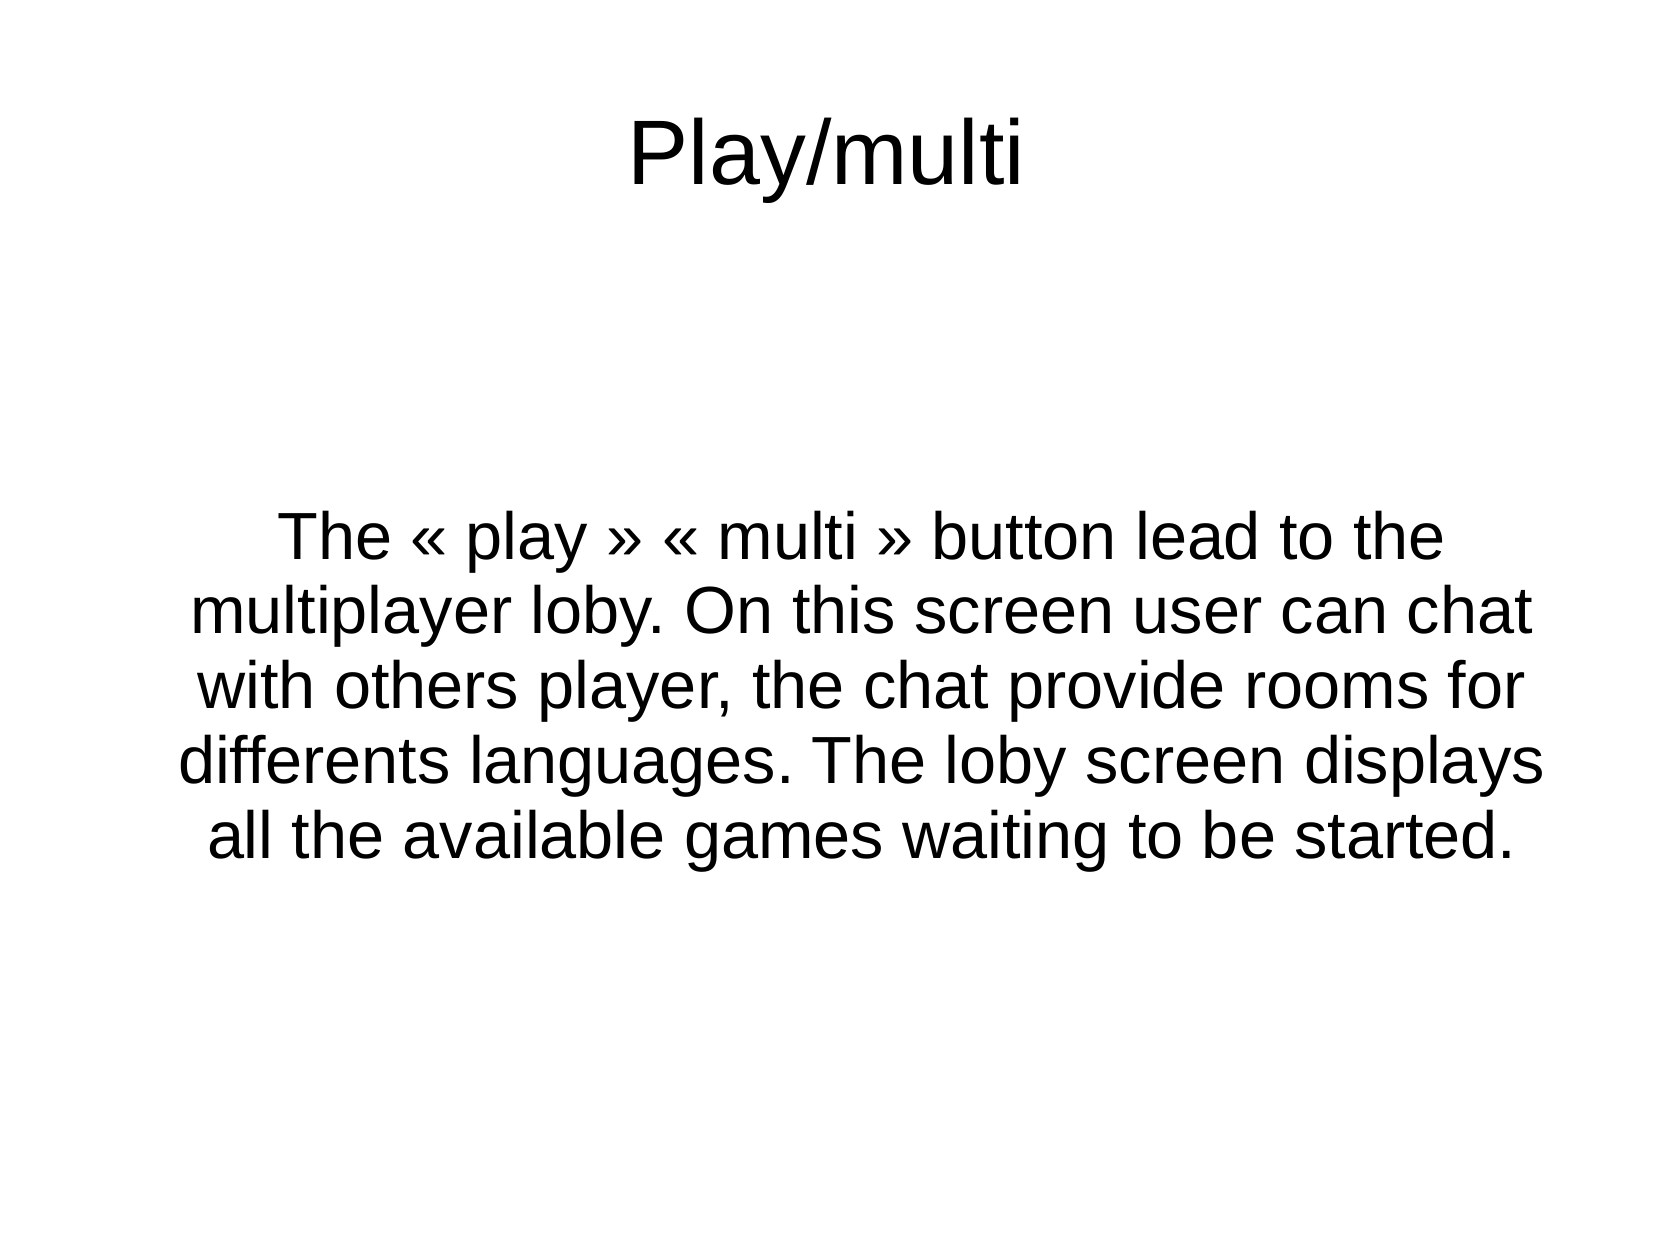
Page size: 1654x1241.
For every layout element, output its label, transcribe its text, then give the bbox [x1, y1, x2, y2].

title Play/multi [82, 49, 1571, 257]
list The « play » « multi » button lead to the multiplayer loby. On this screen user can chat with others player, the chat provide rooms for differents languages. The loby screen displays all the available games waiting to be started. [82, 290, 1571, 1109]
